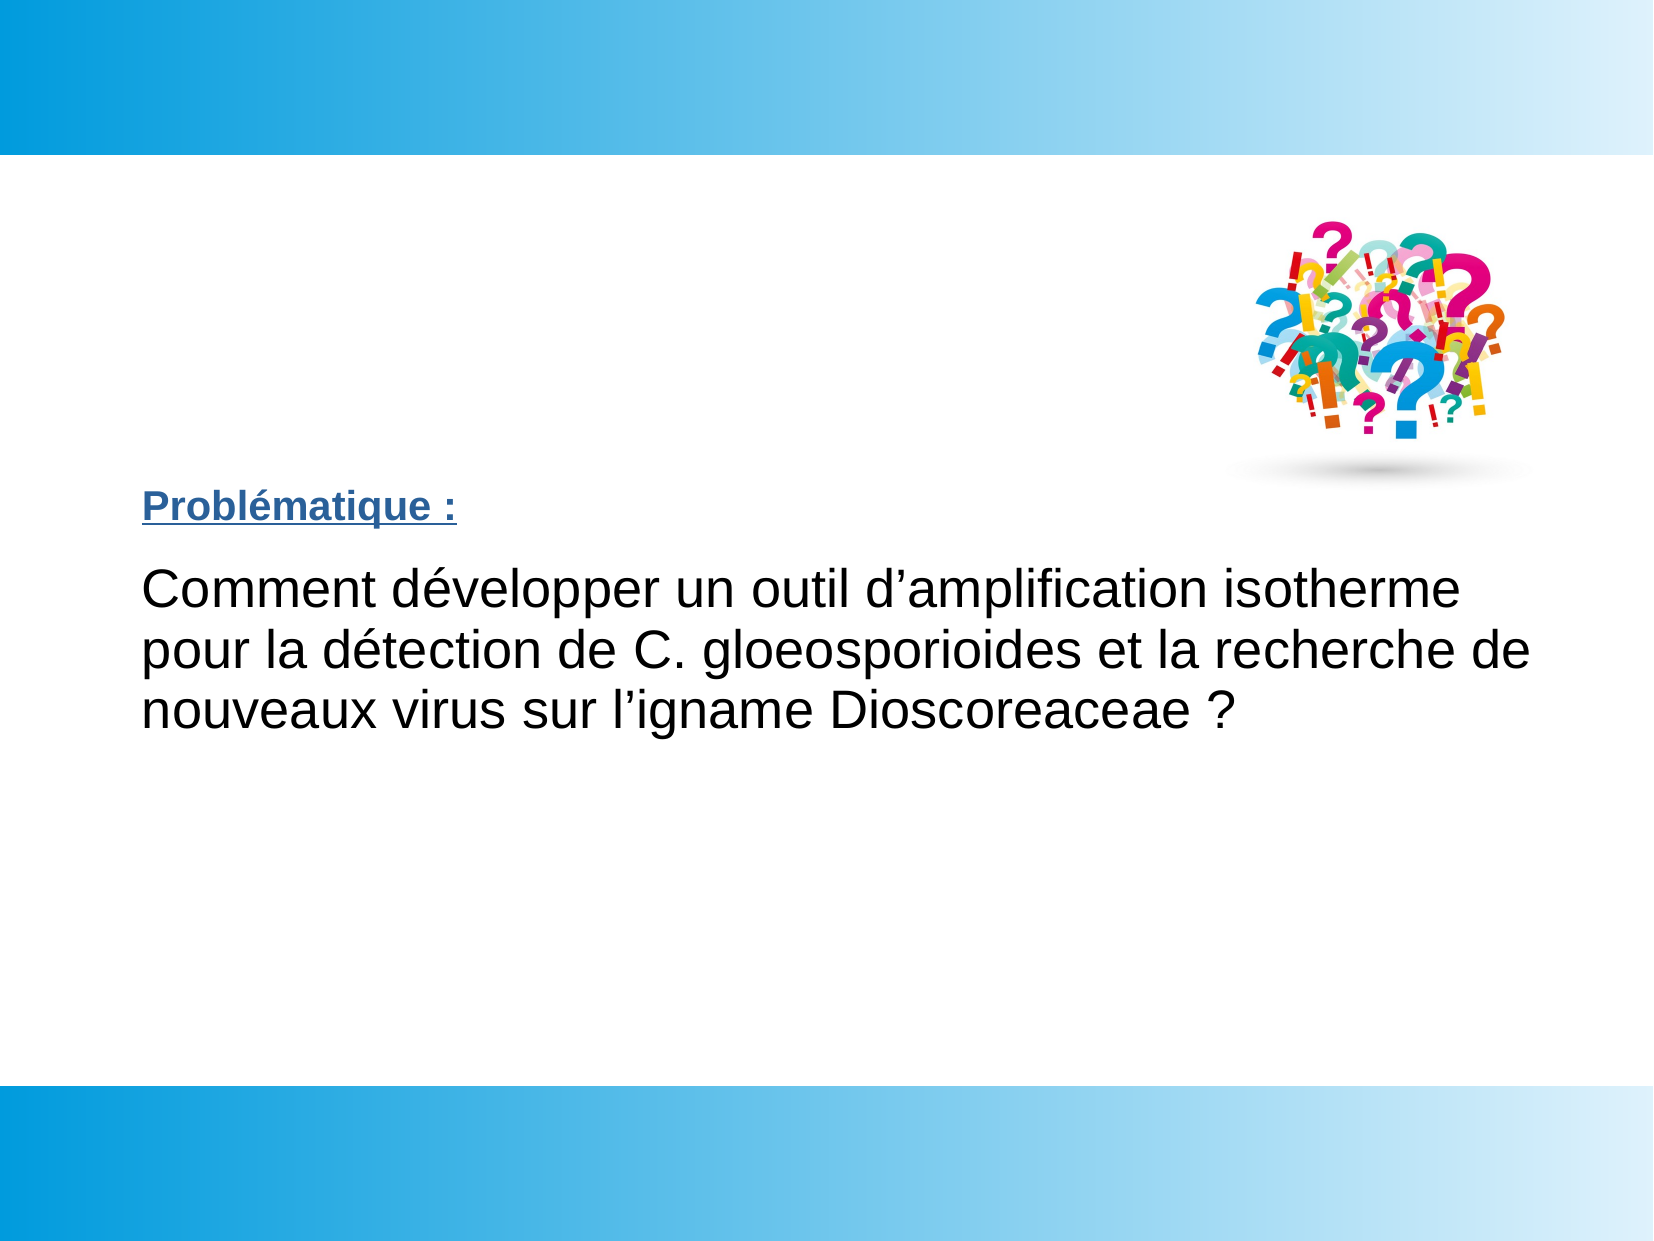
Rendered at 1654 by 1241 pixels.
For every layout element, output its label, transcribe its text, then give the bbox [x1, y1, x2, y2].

picture [1181, 177, 1573, 520]
list Problématique : Comment développer un outil d’amplification isotherme pour la détection de C. gloeosporioides et la recherche de nouveaux virus sur l’igname Dioscoreaceae ? [70, 266, 1560, 957]
